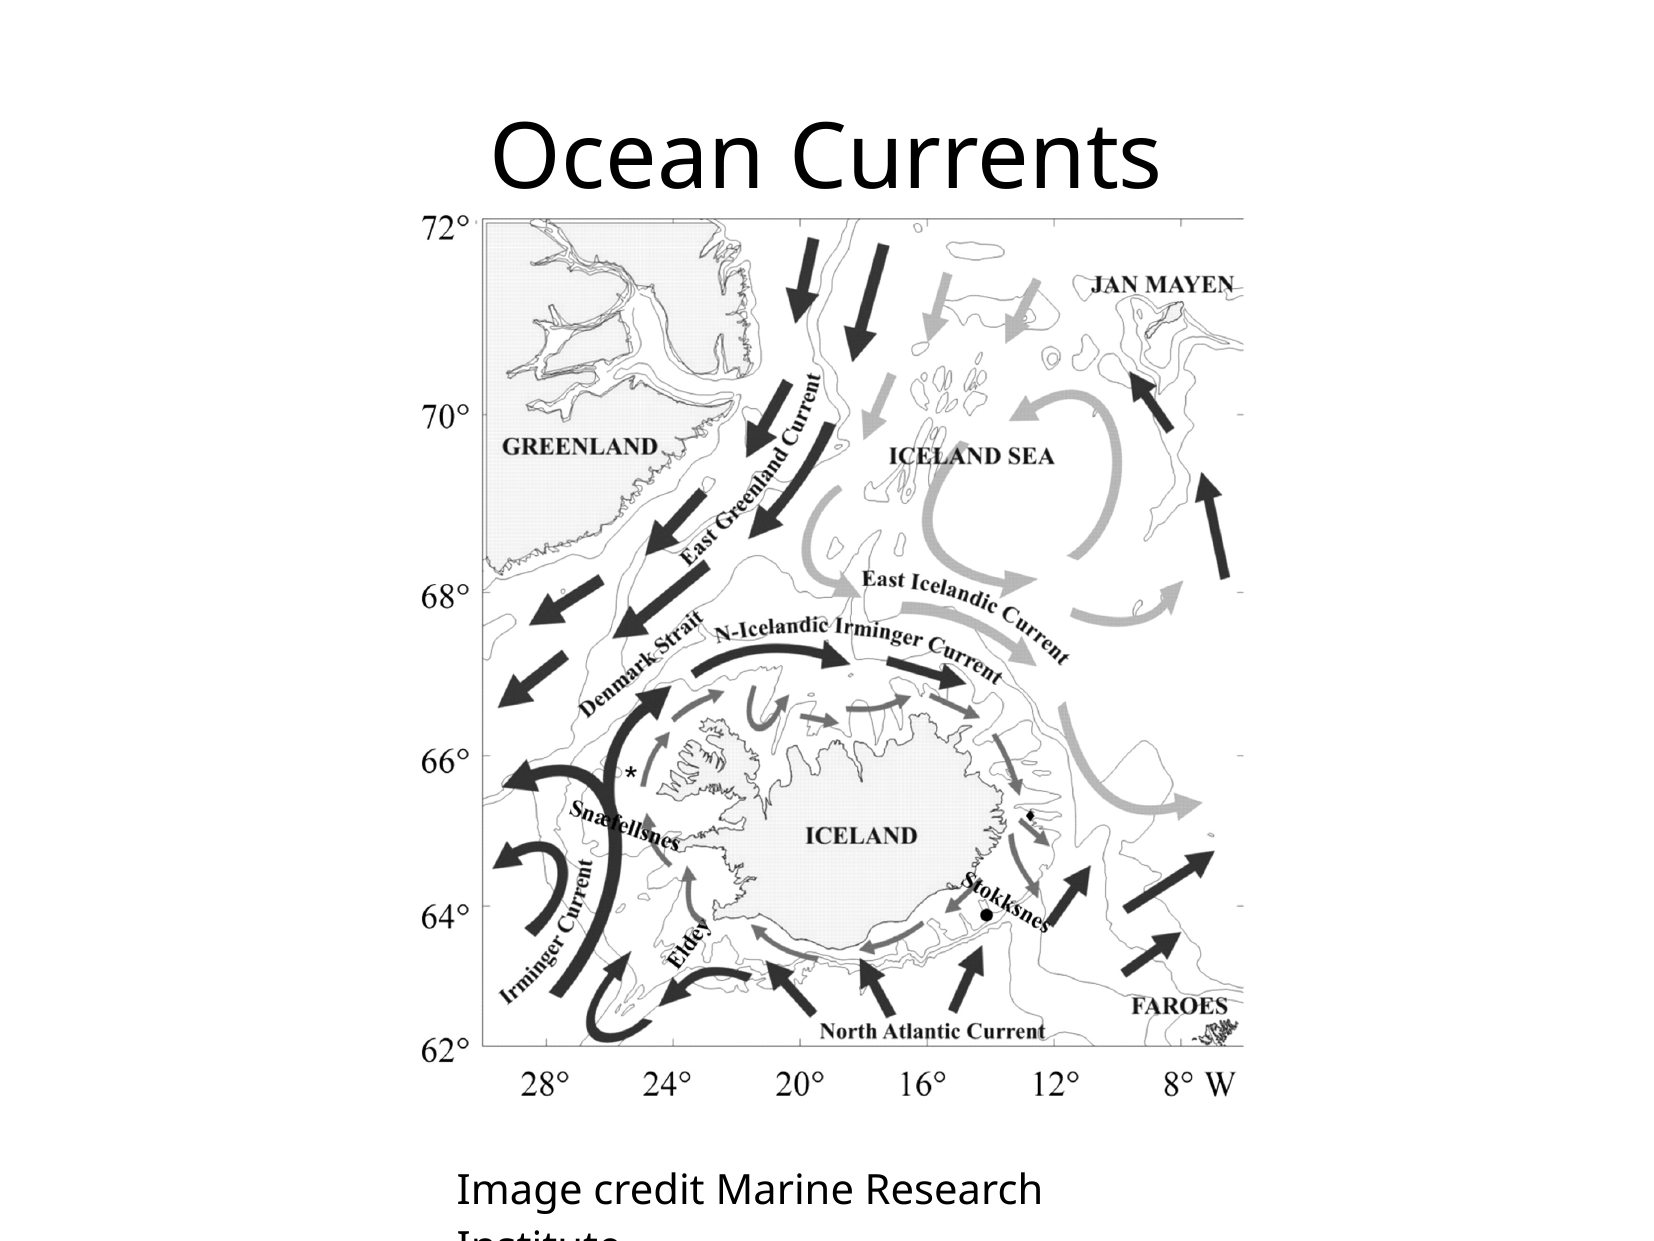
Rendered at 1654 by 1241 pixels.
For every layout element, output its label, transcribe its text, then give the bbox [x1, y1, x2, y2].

title Ocean Currents [82, 49, 1571, 257]
picture [420, 213, 1246, 1099]
list Image credit Marine Research Institute [385, 1160, 1216, 1241]
